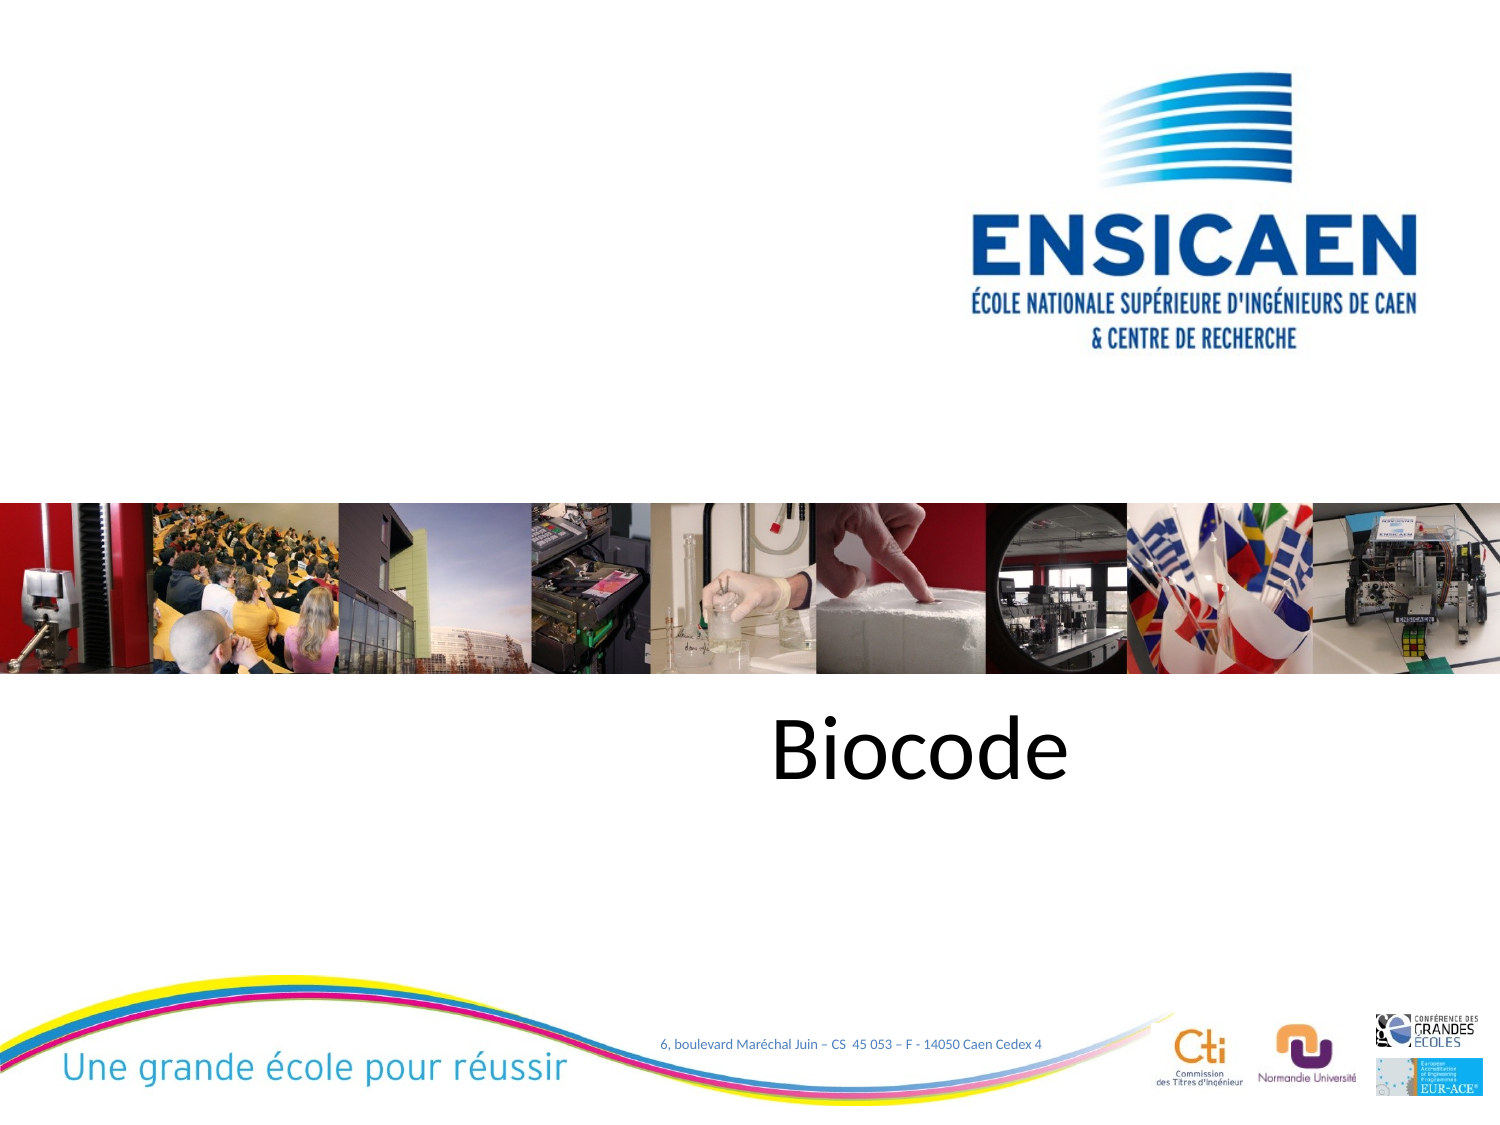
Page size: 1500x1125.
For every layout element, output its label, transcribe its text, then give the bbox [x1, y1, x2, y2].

subtitle Biocode [395, 680, 1446, 799]
picture [0, 975, 1245, 1106]
picture [962, 66, 1427, 356]
picture [0, 503, 1500, 674]
picture [1257, 1023, 1356, 1083]
picture [1376, 1014, 1478, 1047]
picture [1376, 1058, 1478, 1096]
